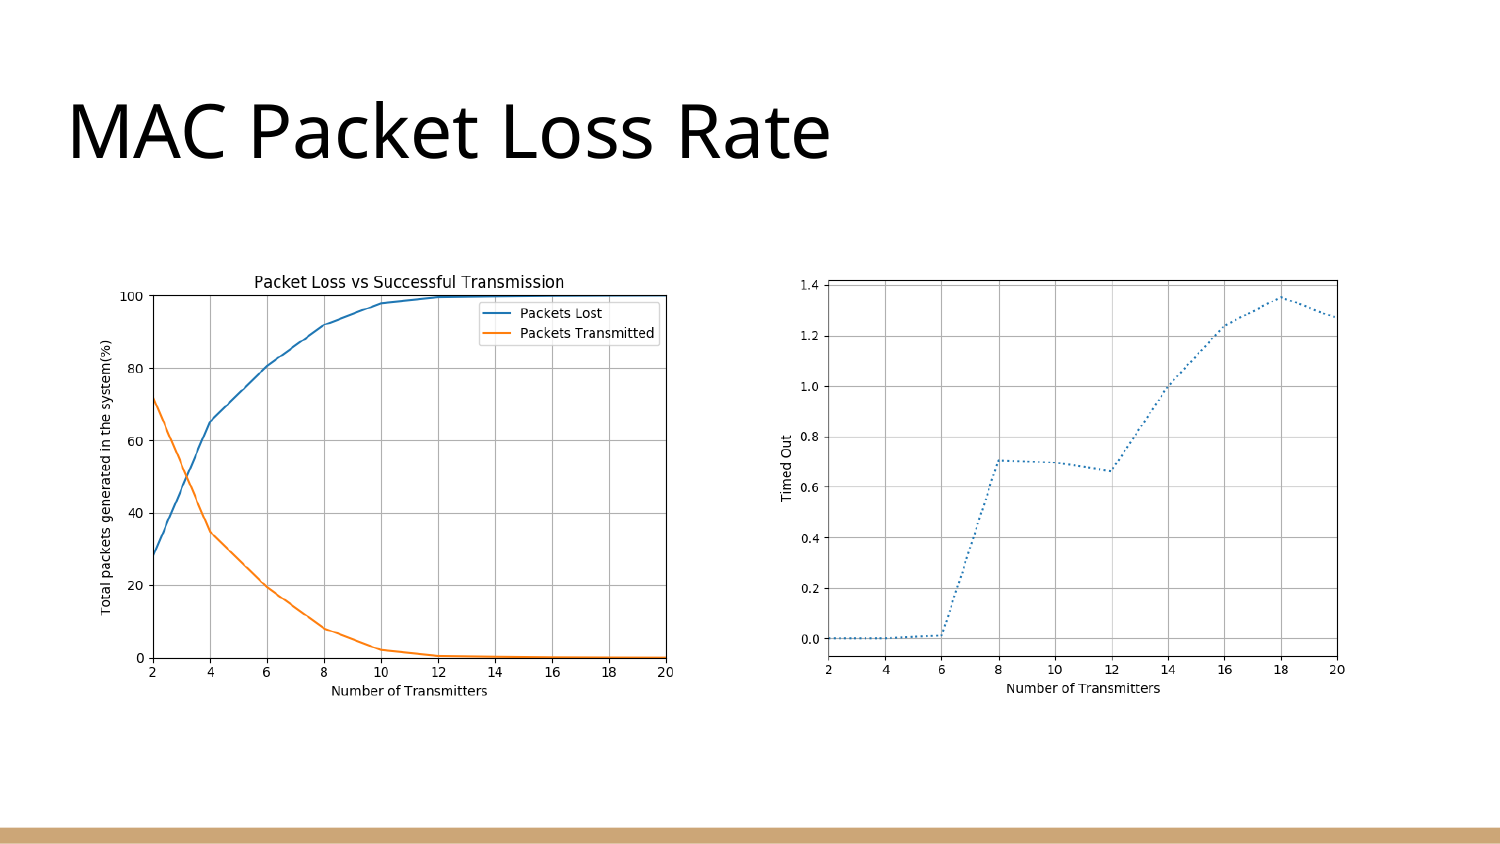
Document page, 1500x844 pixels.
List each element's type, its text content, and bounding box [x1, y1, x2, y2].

picture [767, 265, 1359, 709]
picture [86, 260, 688, 712]
title MAC Packet Loss Rate [51, 51, 1449, 189]
